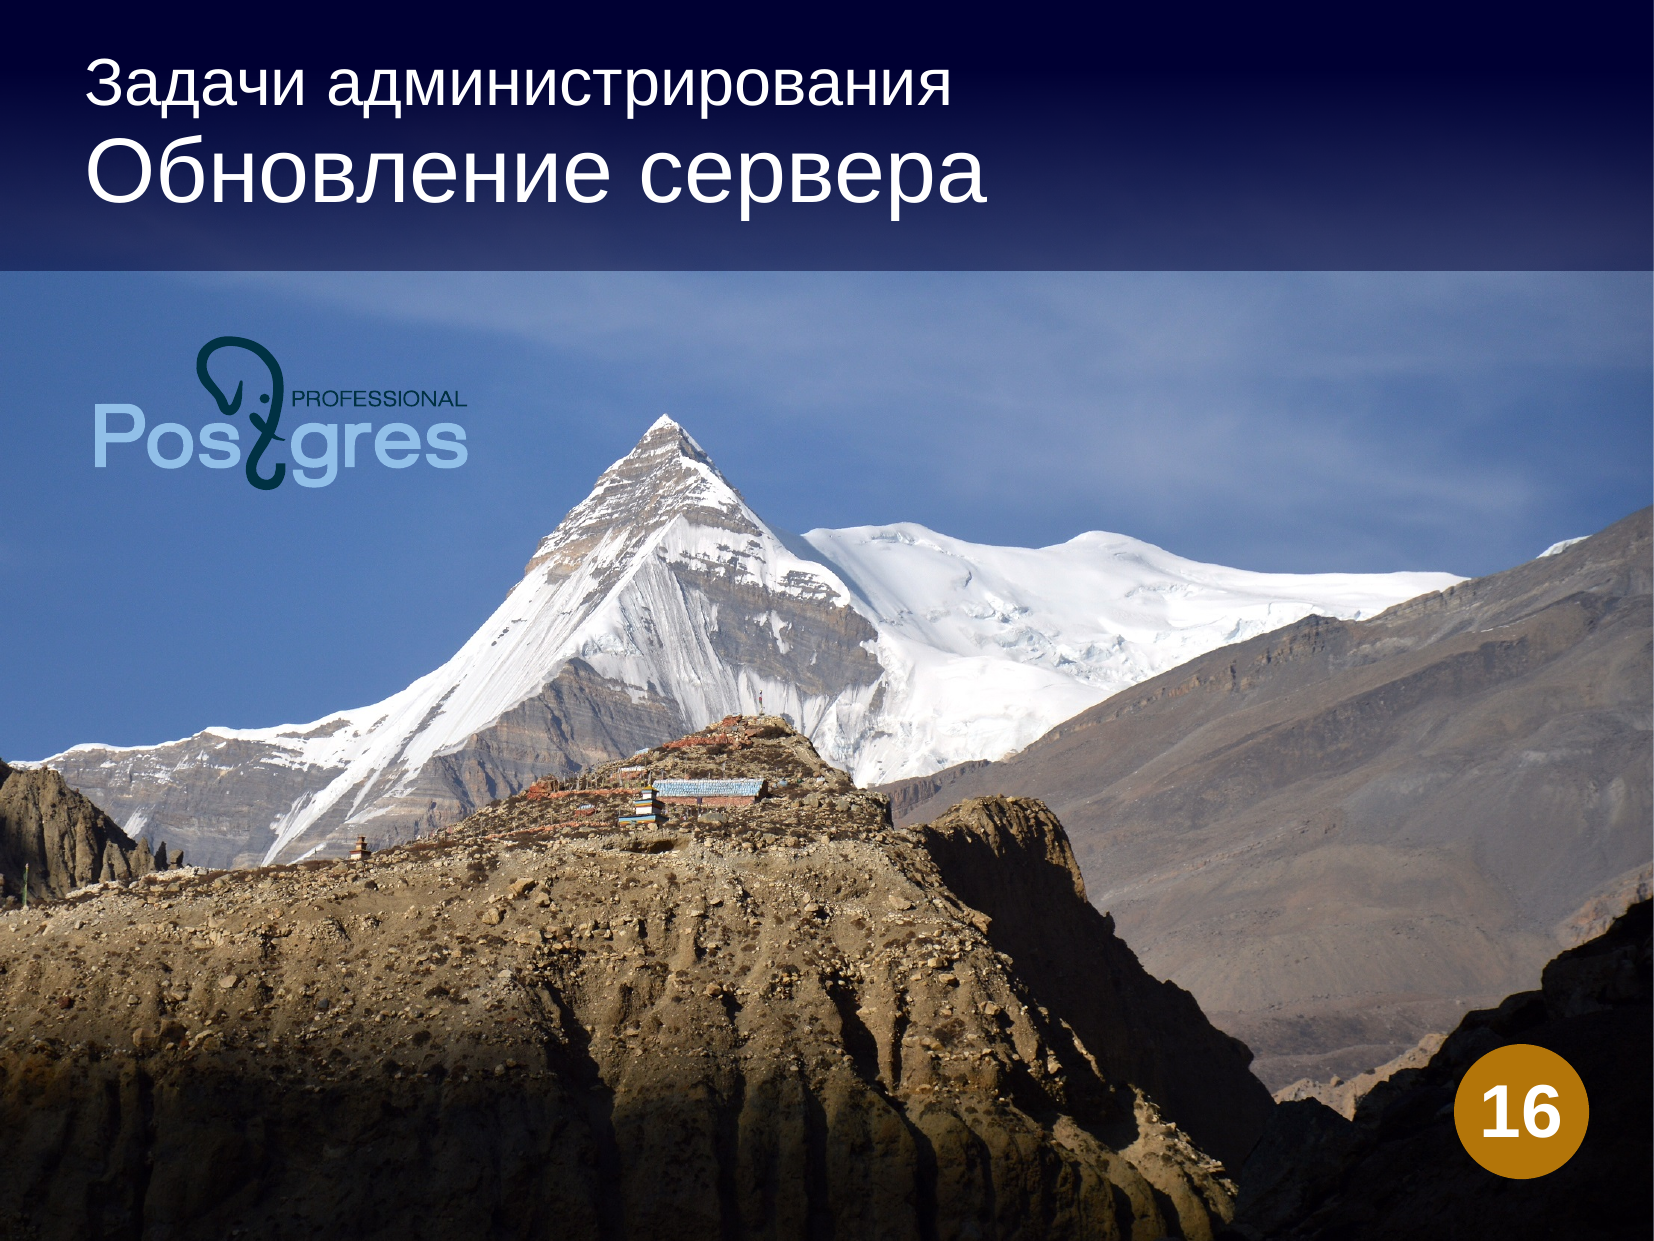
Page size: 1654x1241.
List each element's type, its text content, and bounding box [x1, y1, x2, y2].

picture [0, 271, 1654, 1241]
title Задачи администрирования Обновление сервера [84, 44, 1636, 251]
text_box 16 [1454, 1044, 1590, 1180]
